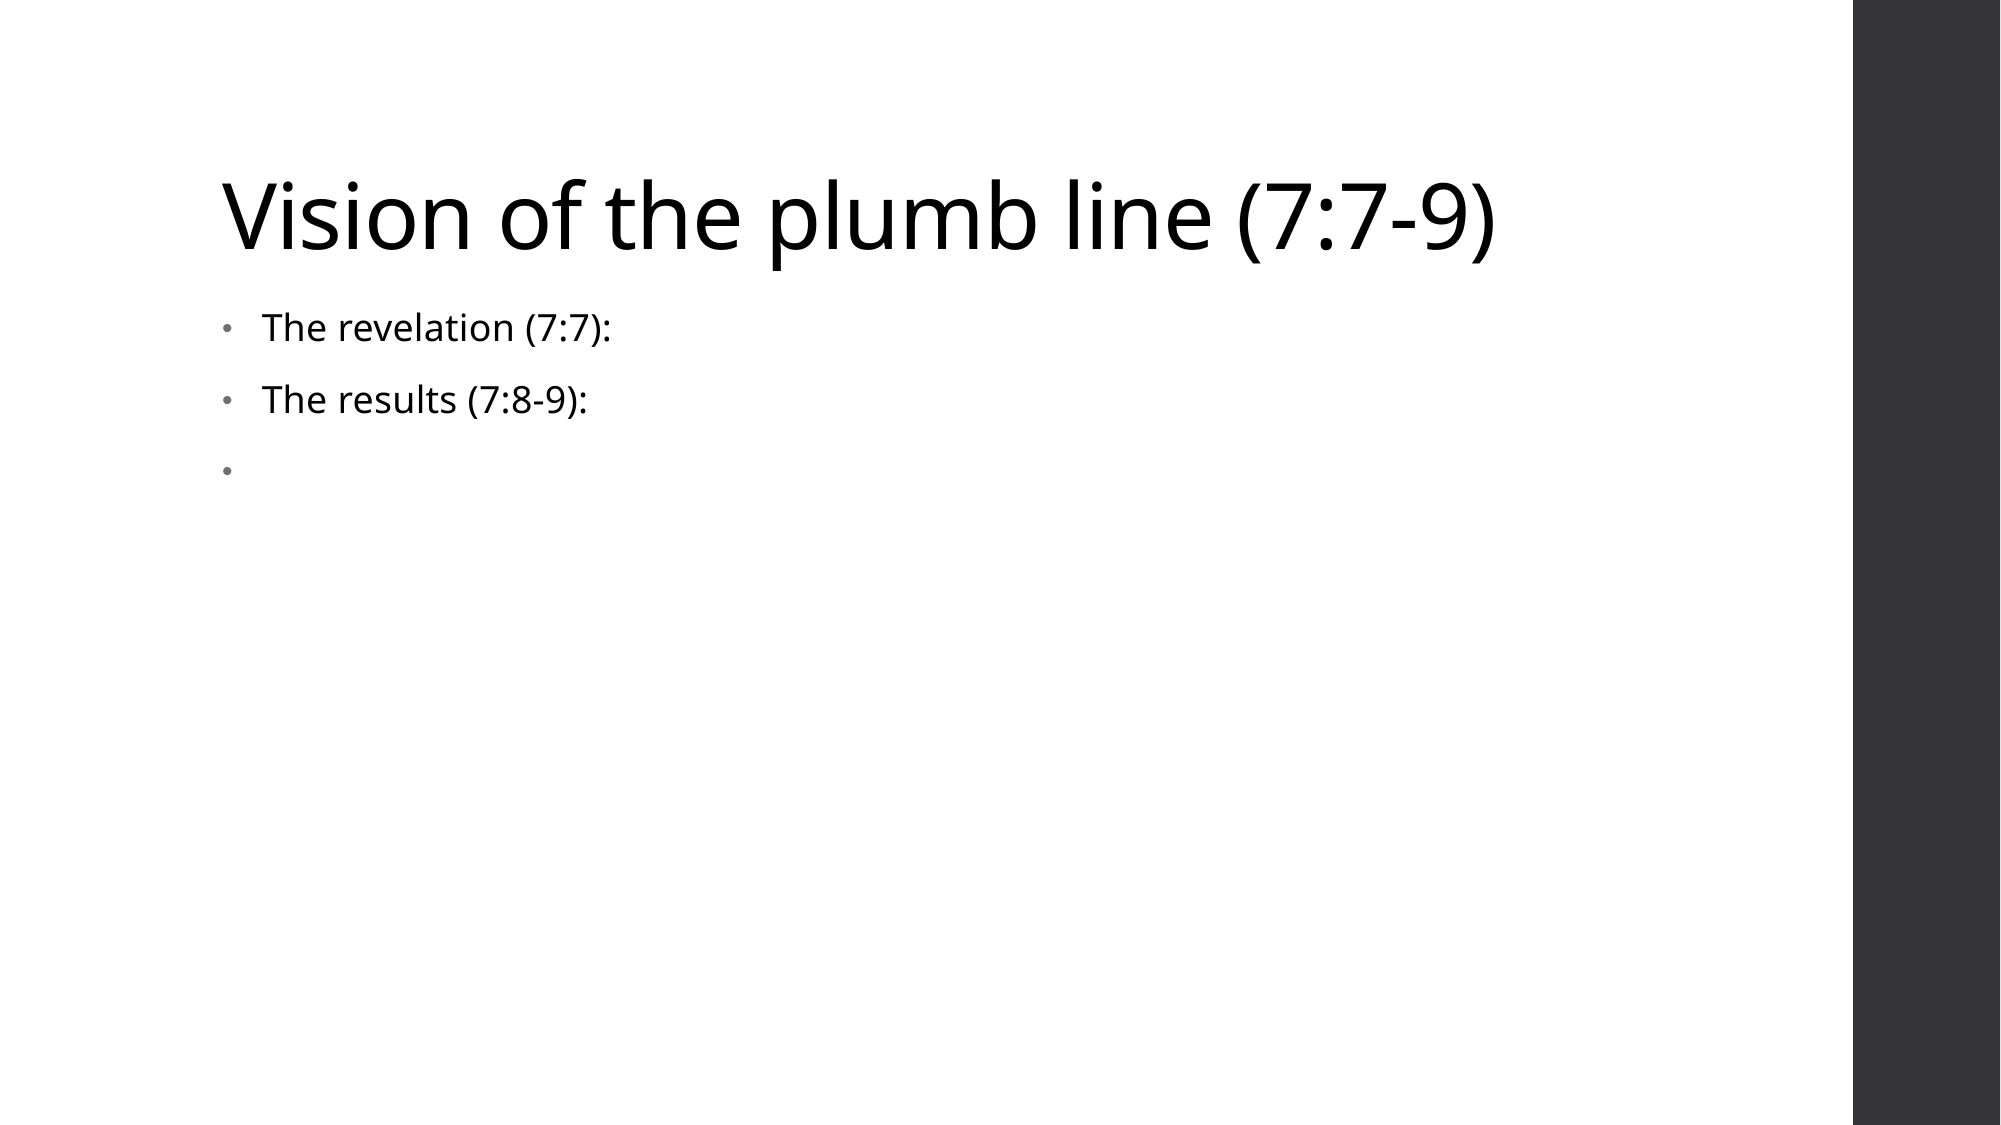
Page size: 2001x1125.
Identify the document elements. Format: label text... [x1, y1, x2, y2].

list The revelation (7:7): The results (7:8-9): [206, 299, 1617, 1014]
title Vision of the plumb line (7:7-9) [206, 60, 1797, 278]
